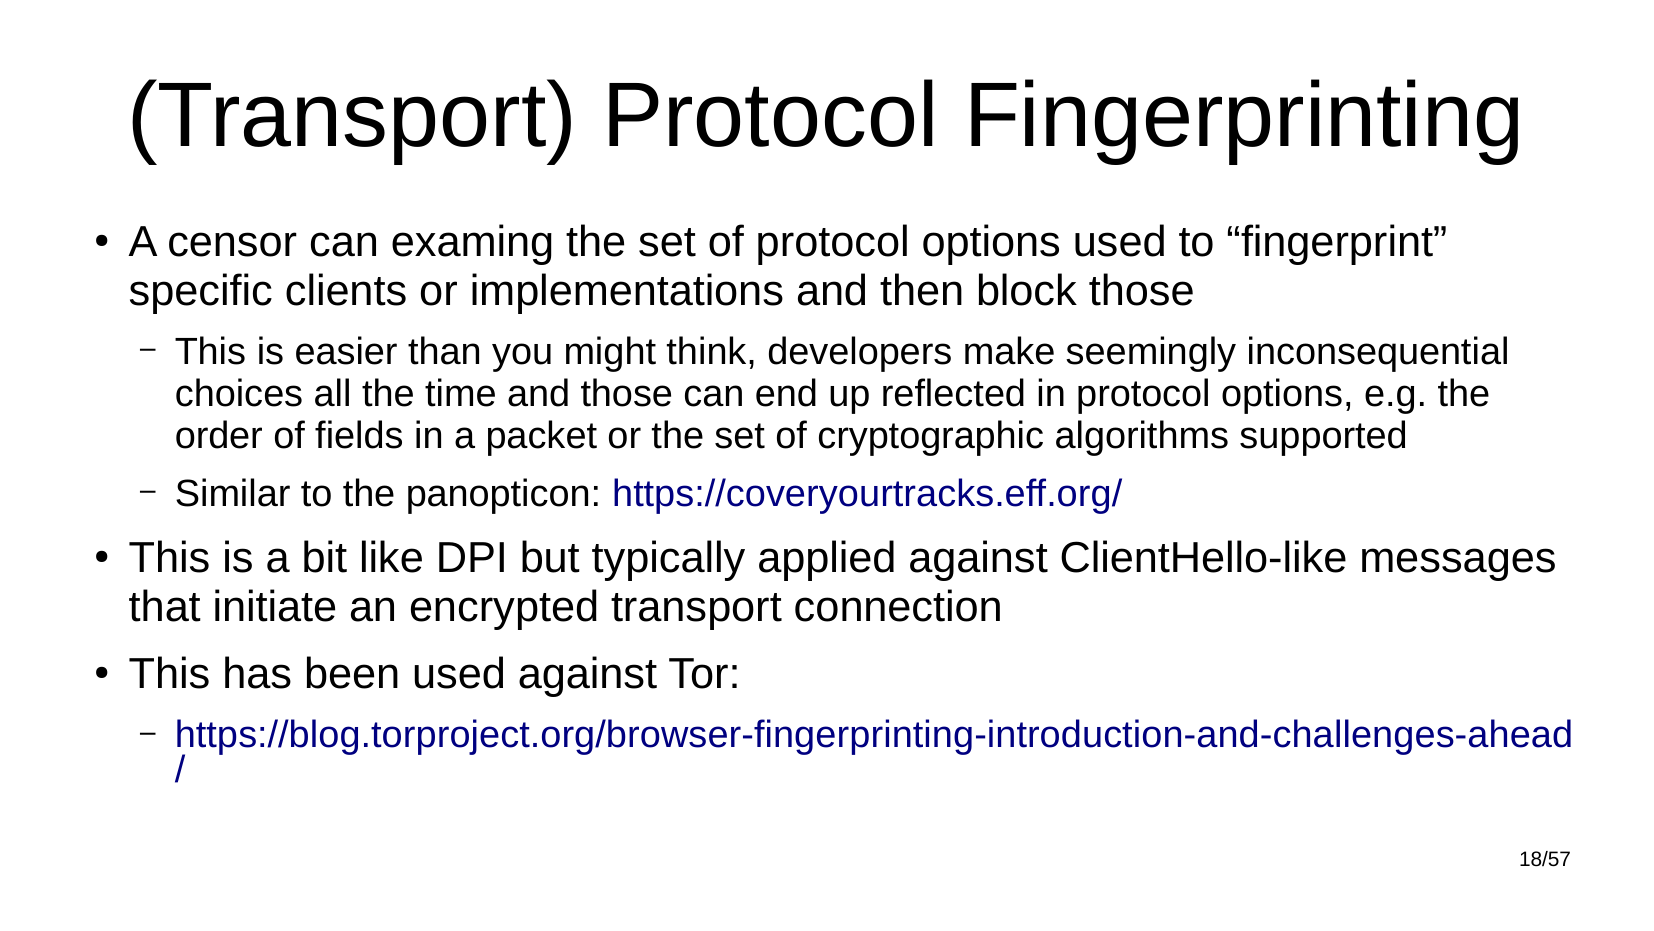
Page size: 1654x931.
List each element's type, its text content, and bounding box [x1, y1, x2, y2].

title (Transport) Protocol Fingerprinting [82, 37, 1571, 193]
list A censor can examing the set of protocol options used to “fingerprint” specific clients or implementations and then block those This is easier than you might think, developers make seemingly inconsequential choices all the time and those can end up reflected in protocol options, e.g. the order of fields in a packet or the set of cryptographic algorithms supported Similar to the panopticon: https://coveryourtracks.eff.org/ This is a bit like DPI but typically applied against ClientHello-like messages that initiate an encrypted transport connection This has been used against Tor: https://blog.torproject.org/browser-fingerprinting-introduction-and-challenges-ahead/ [82, 217, 1571, 758]
